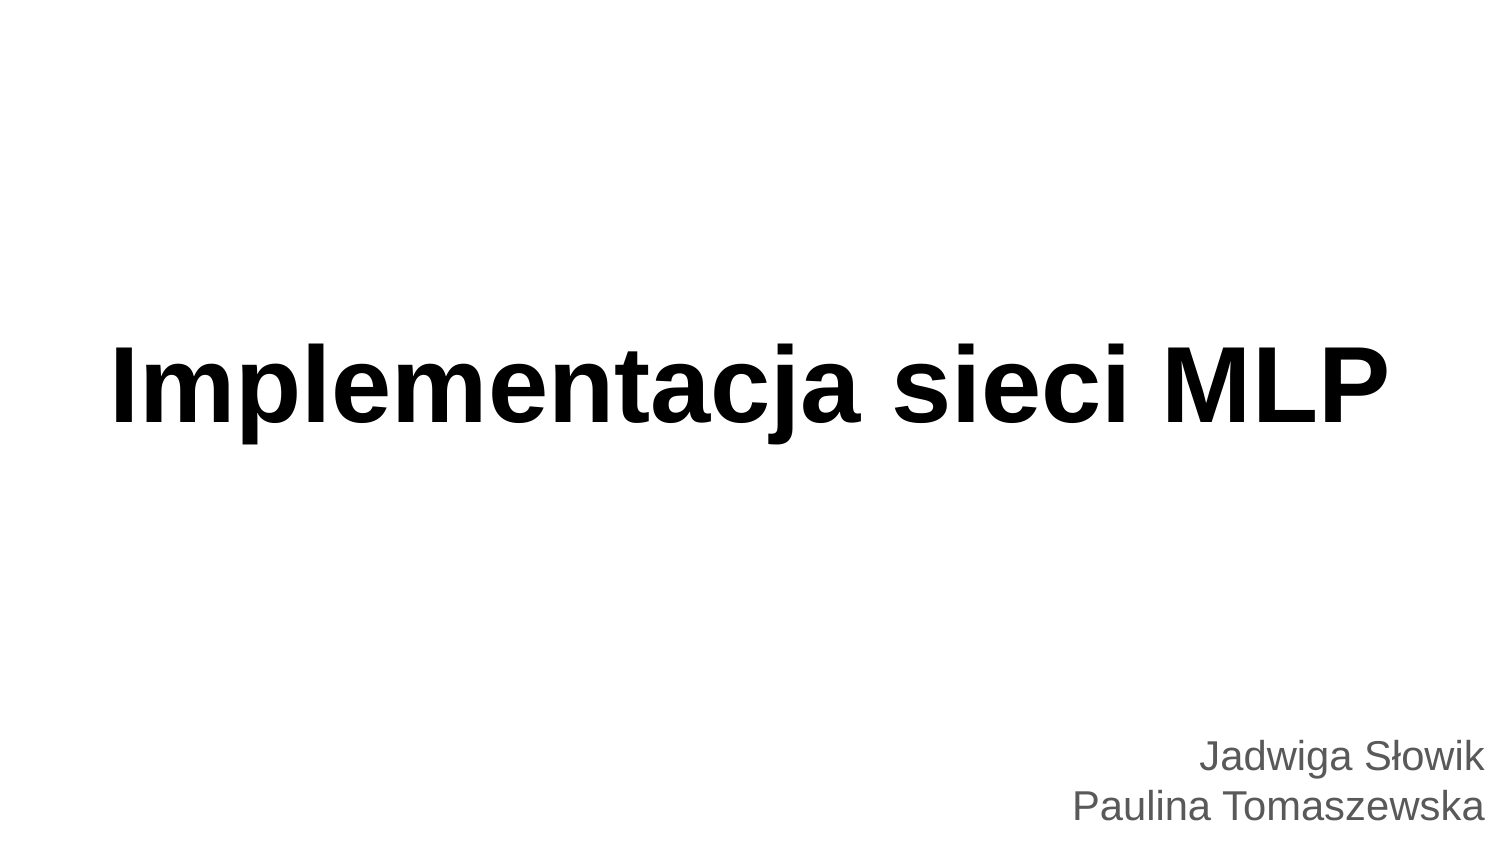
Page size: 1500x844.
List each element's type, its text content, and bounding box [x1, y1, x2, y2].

title Implementacja sieci MLP [51, 122, 1449, 459]
subtitle Jadwiga Słowik Paulina Tomaszewska [786, 713, 1500, 844]
